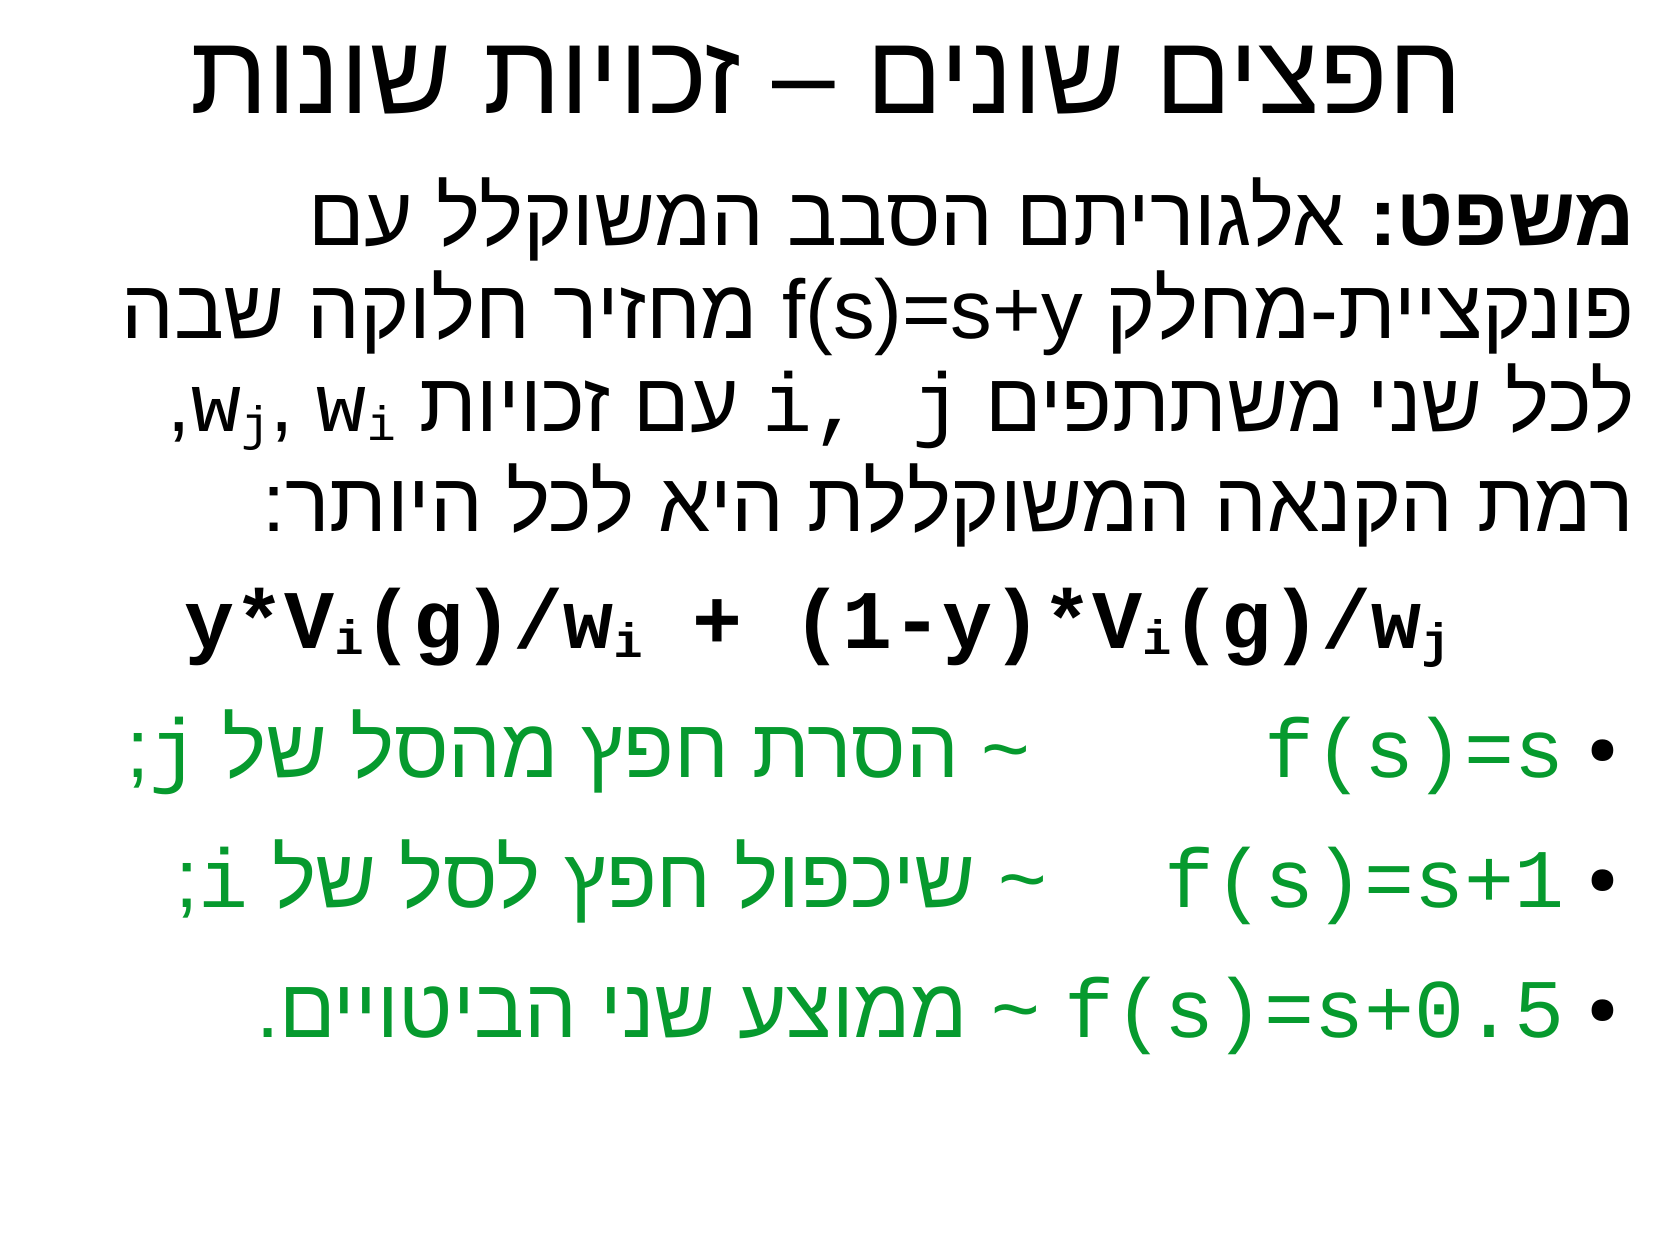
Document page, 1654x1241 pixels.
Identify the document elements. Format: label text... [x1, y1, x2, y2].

list משפט: אלגוריתם הסבב המשוקלל עם פונקציית-מחלק f(s)=s+y מחזיר חלוקה שבה לכל שני משתתפים i, j עם זכויות wj, wi, רמת הקנאה המשוקללת היא לכל היותר: y*Vi(g)/wi + (1-y)*Vi(g)/wj f(s)=s ~ הסרת חפץ מהסל של j; f(s)=s+1 ~ שיכפול חפץ לסל של i; f(s)=s+0.5 ~ ממוצע שני הביטויים. [0, 170, 1636, 1241]
title חפצים שונים – זכויות שונות [0, 0, 1654, 151]
